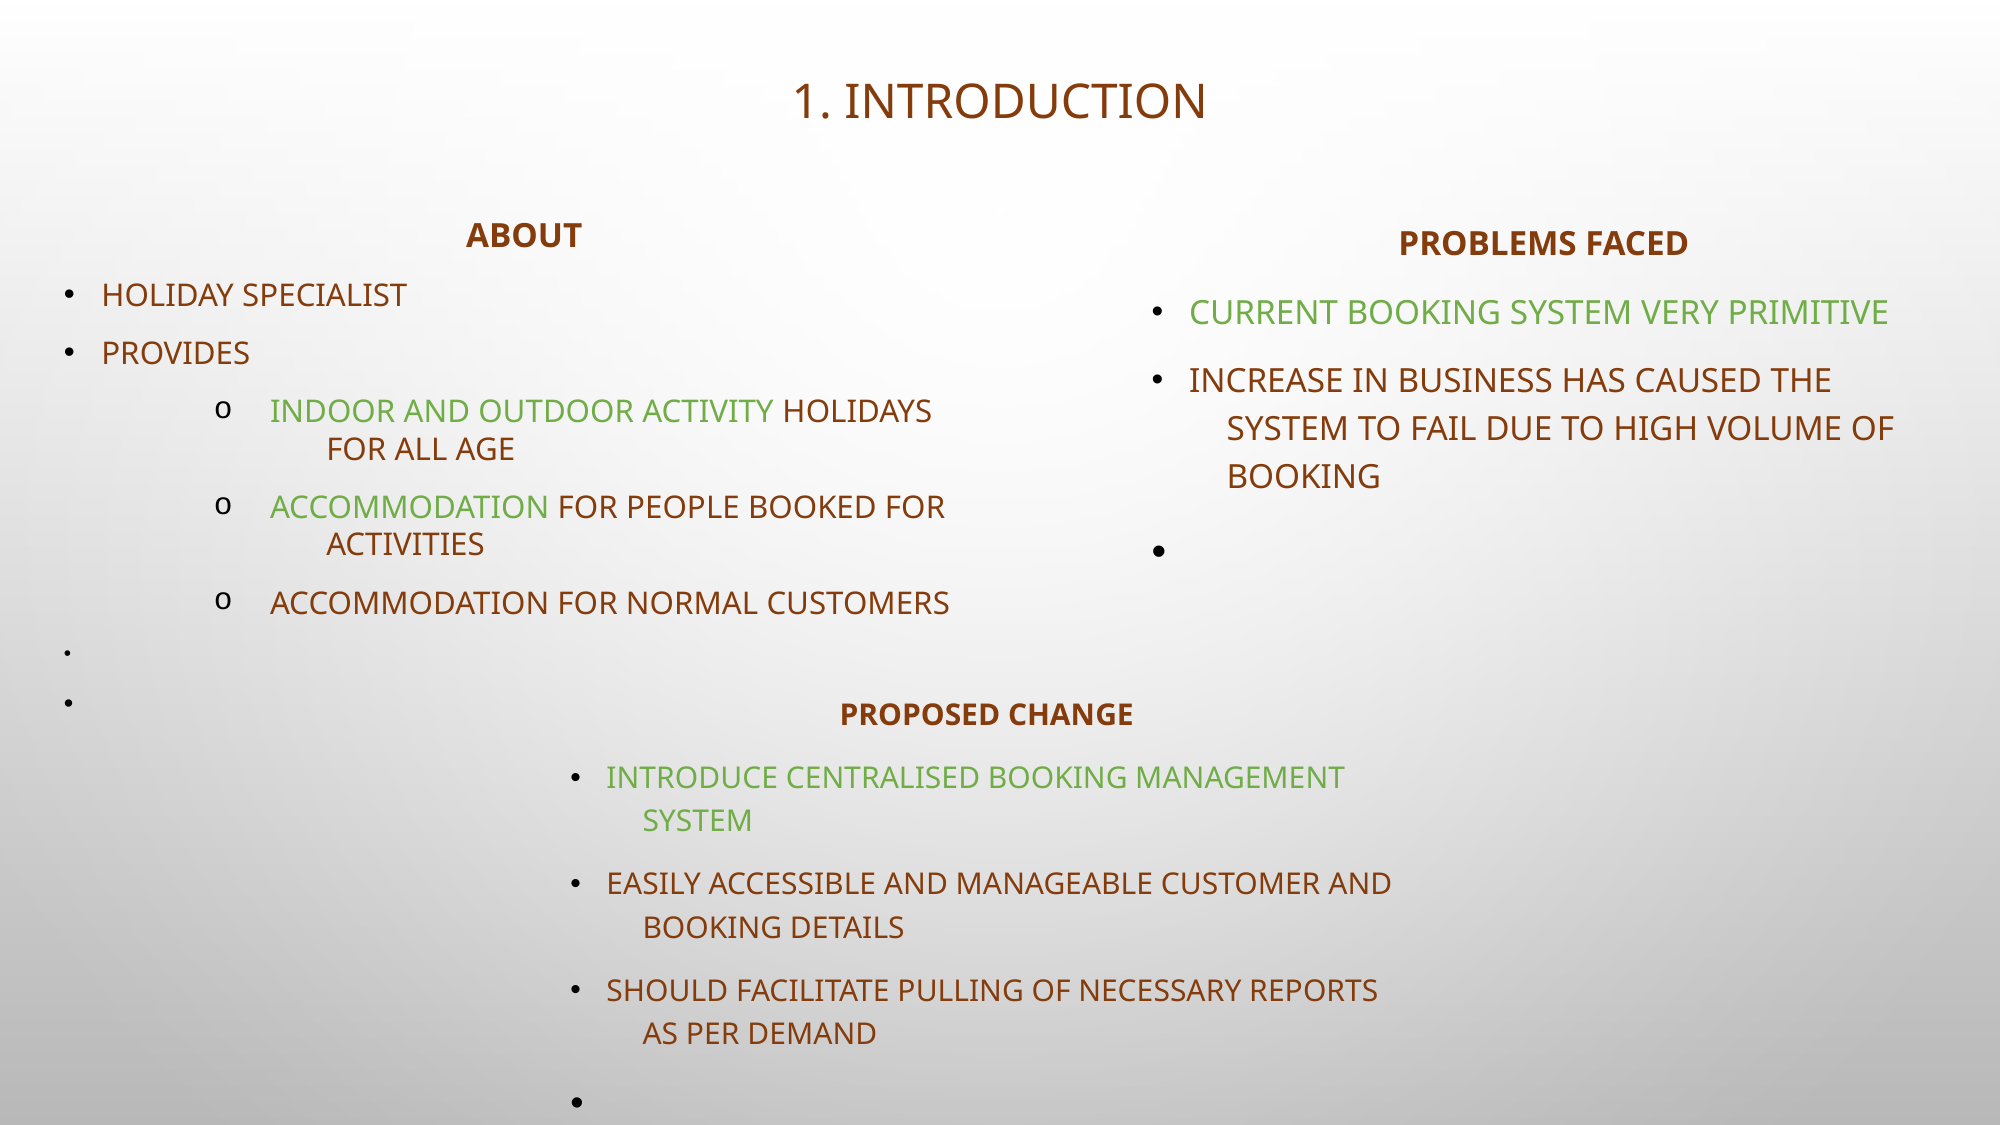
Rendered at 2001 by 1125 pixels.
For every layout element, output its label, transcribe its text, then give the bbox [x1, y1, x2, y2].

text_box Problems faced Current booking system very primitive Increase in business has caused the system to fail due to high volume of booking [1136, 206, 1952, 563]
list About Holiday specialist Provides indoor and outdoor activity holidays for ALL age accommodation for people booked for activities accommodation for normal customers [48, 206, 1000, 637]
title 1. INTRODUCTION [95, 66, 1905, 141]
text_box Proposed change Introduce centralised booking management system easily accessible and manageable customer and booking details Should facilitate pulling of necessary reports as per demand [555, 681, 1418, 1059]
